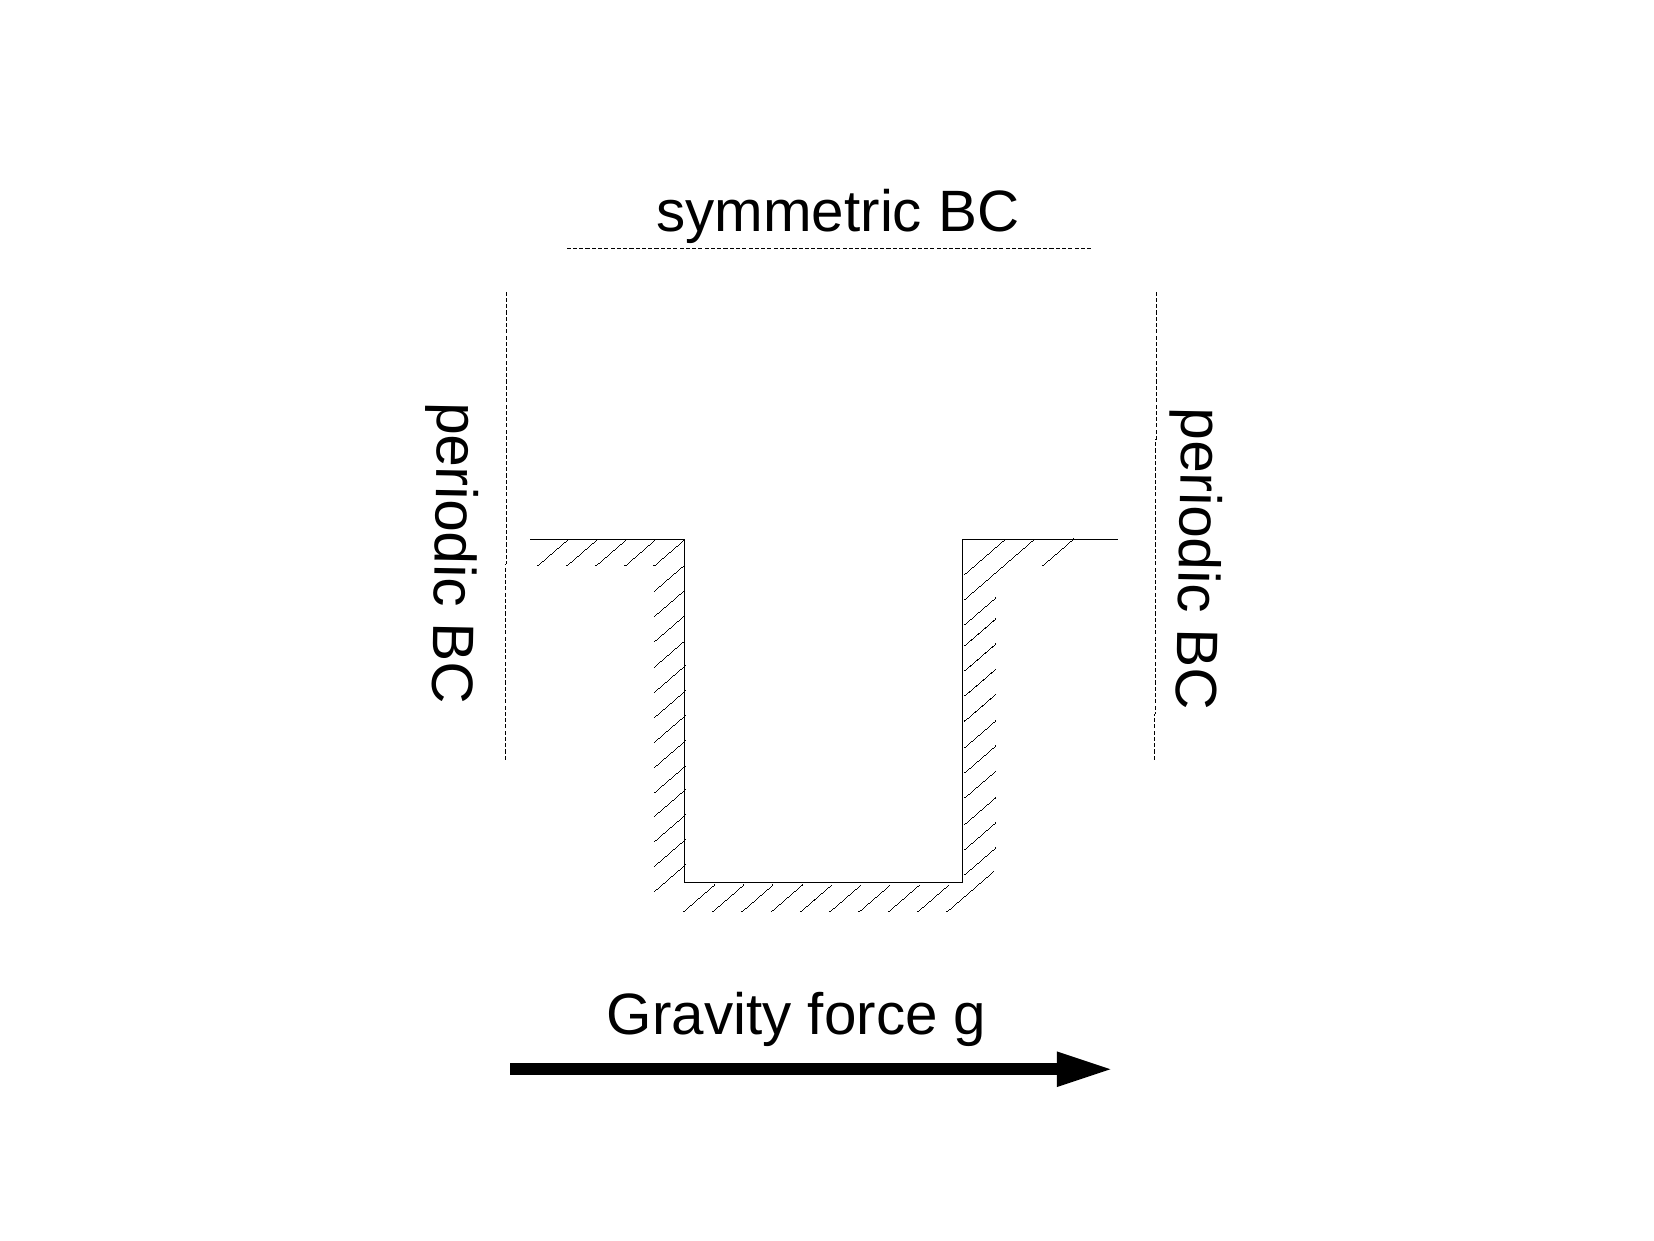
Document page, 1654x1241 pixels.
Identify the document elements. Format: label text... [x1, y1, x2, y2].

text_box periodic BC [411, 386, 499, 720]
text_box symmetric BC [641, 170, 1036, 251]
text_box Gravity force g [496, 974, 1097, 1055]
text_box periodic BC [1155, 392, 1242, 726]
